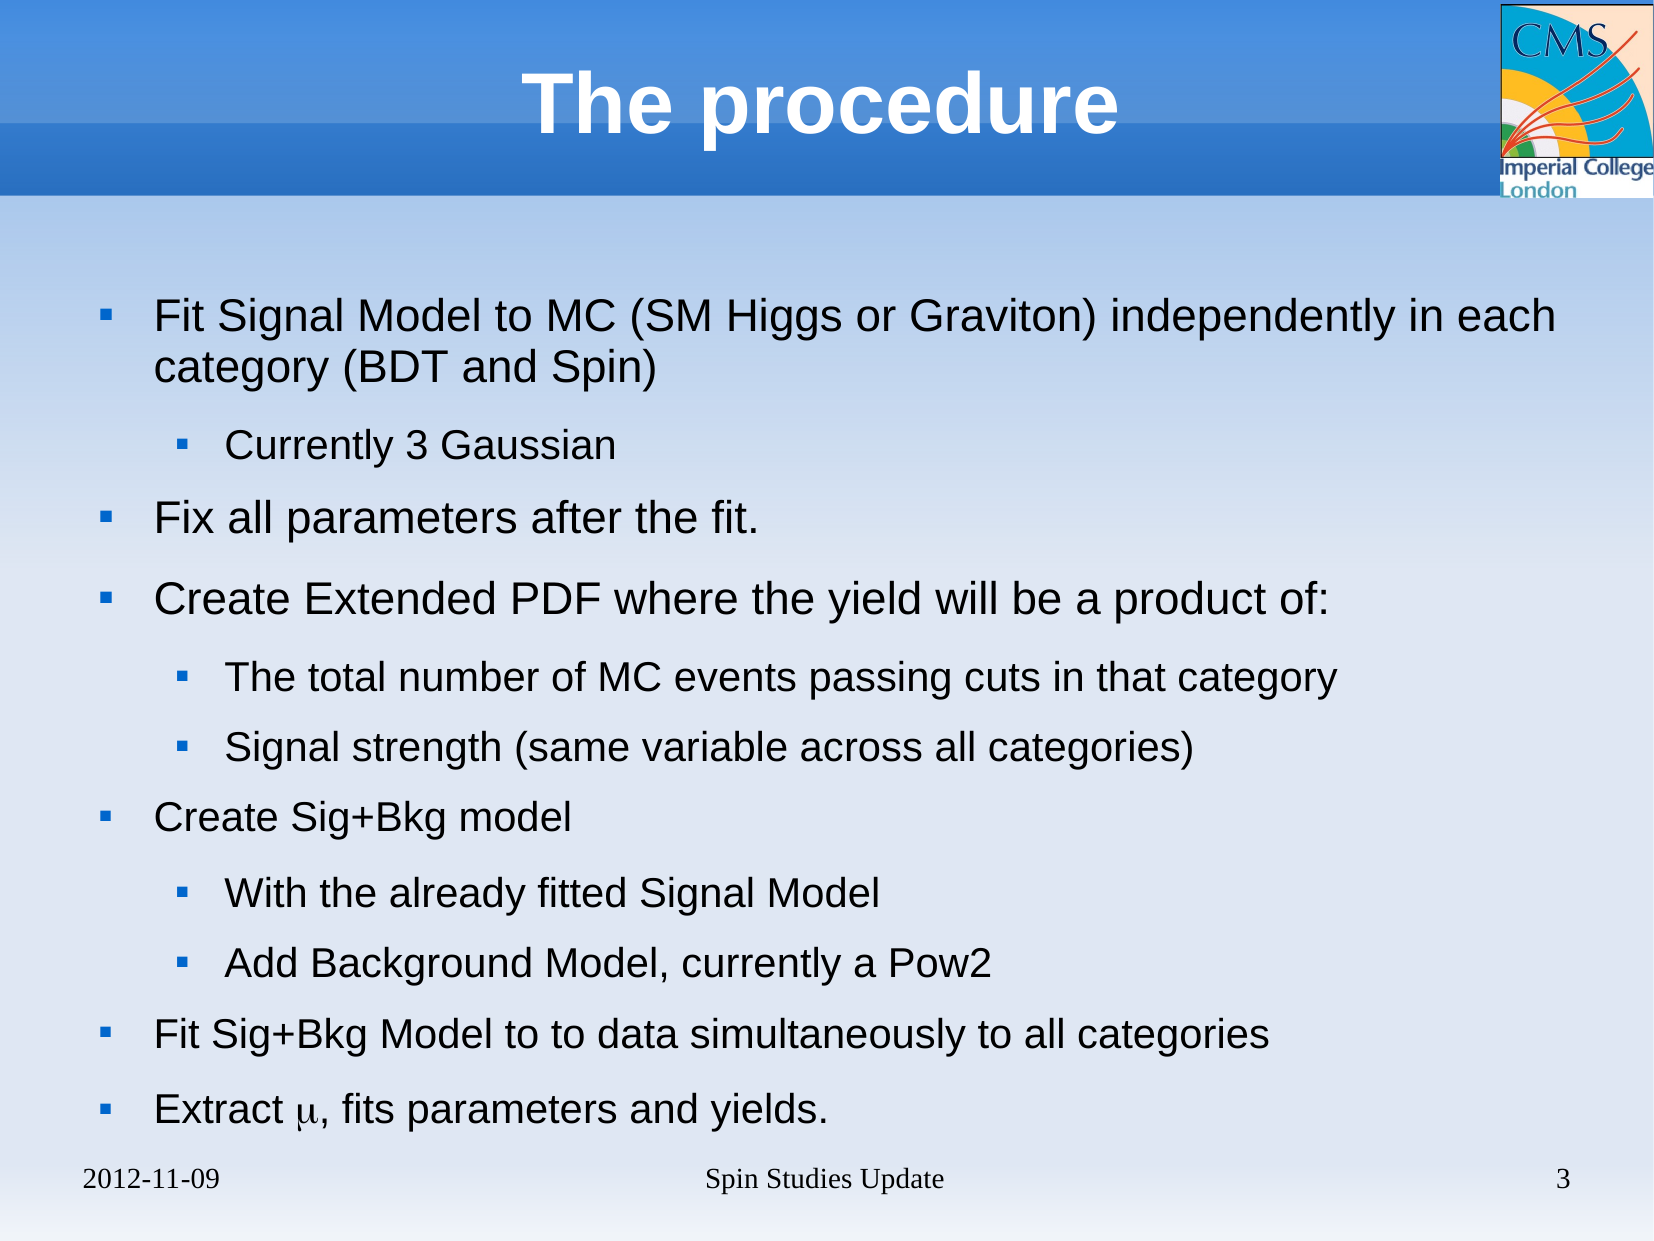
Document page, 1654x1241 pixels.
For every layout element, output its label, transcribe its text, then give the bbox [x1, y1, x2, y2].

title The procedure [76, 0, 1565, 208]
list Fit Signal Model to MC (SM Higgs or Graviton) independently in each category (BDT and Spin) Currently 3 Gaussian Fix all parameters after the fit. Create Extended PDF where the yield will be a product of: The total number of MC events passing cuts in that category Signal strength (same variable across all categories) Create Sig+Bkg model With the already fitted Signal Model Add Background Model, currently a Pow2 Fit Sig+Bkg Model to to data simultaneously to all categories Extract m, fits parameters and yields. [82, 290, 1571, 1141]
picture [0, 0, 1654, 1241]
